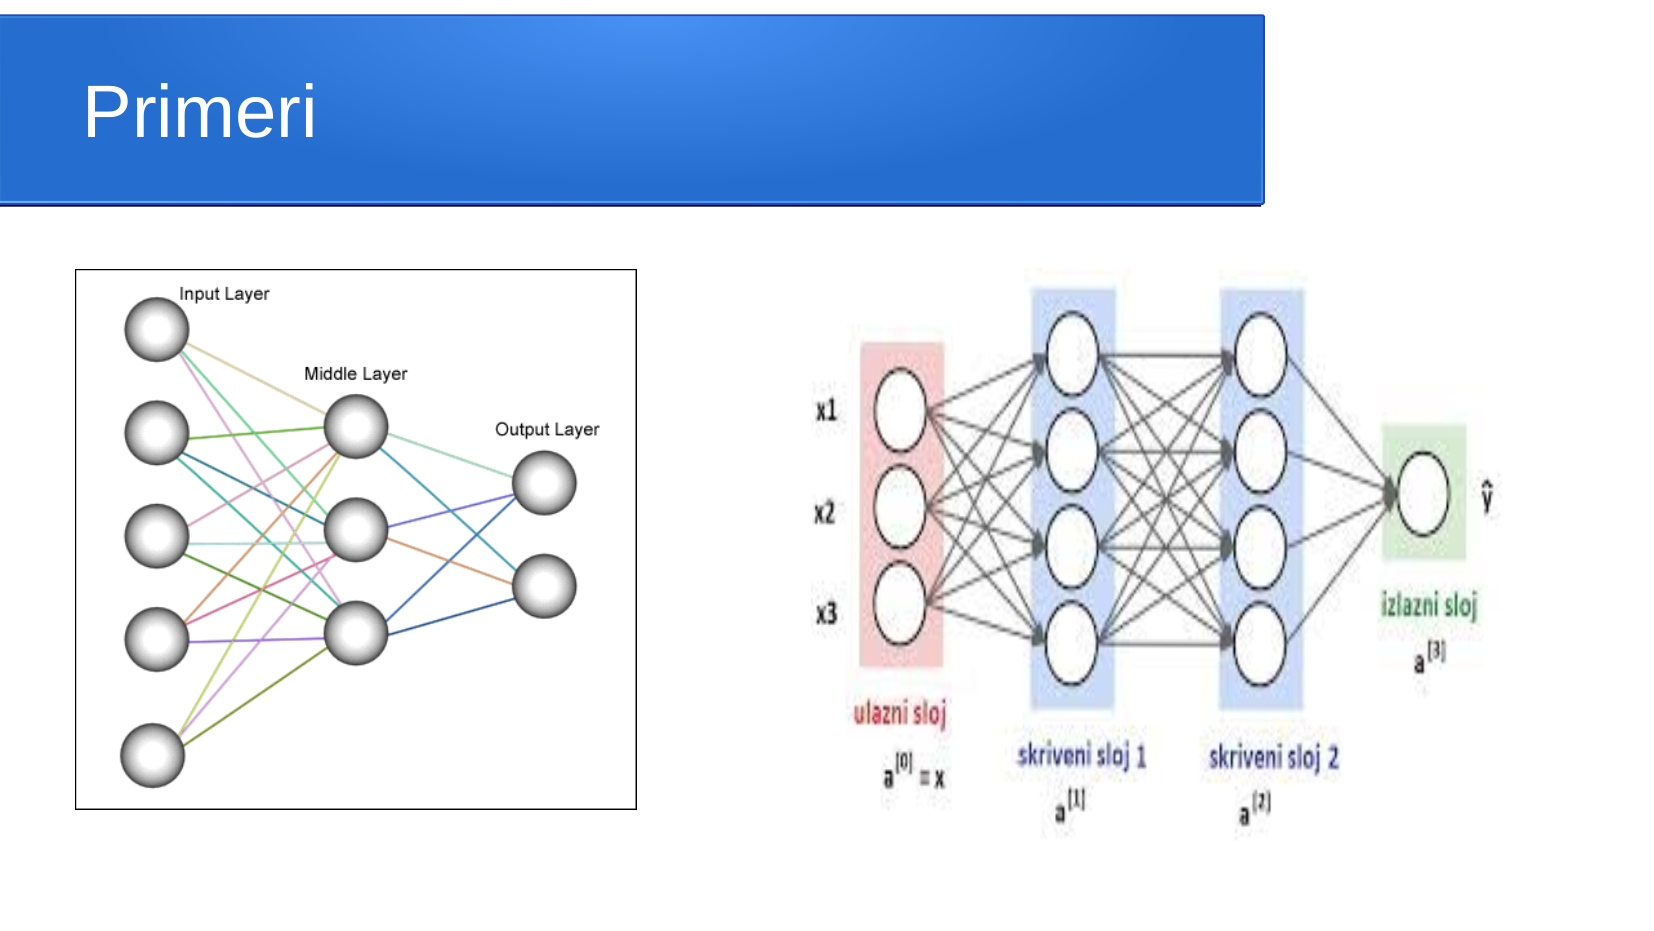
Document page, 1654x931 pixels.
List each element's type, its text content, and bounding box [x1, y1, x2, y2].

title Primeri [82, 35, 1235, 189]
picture [809, 266, 1504, 844]
picture [75, 269, 637, 810]
